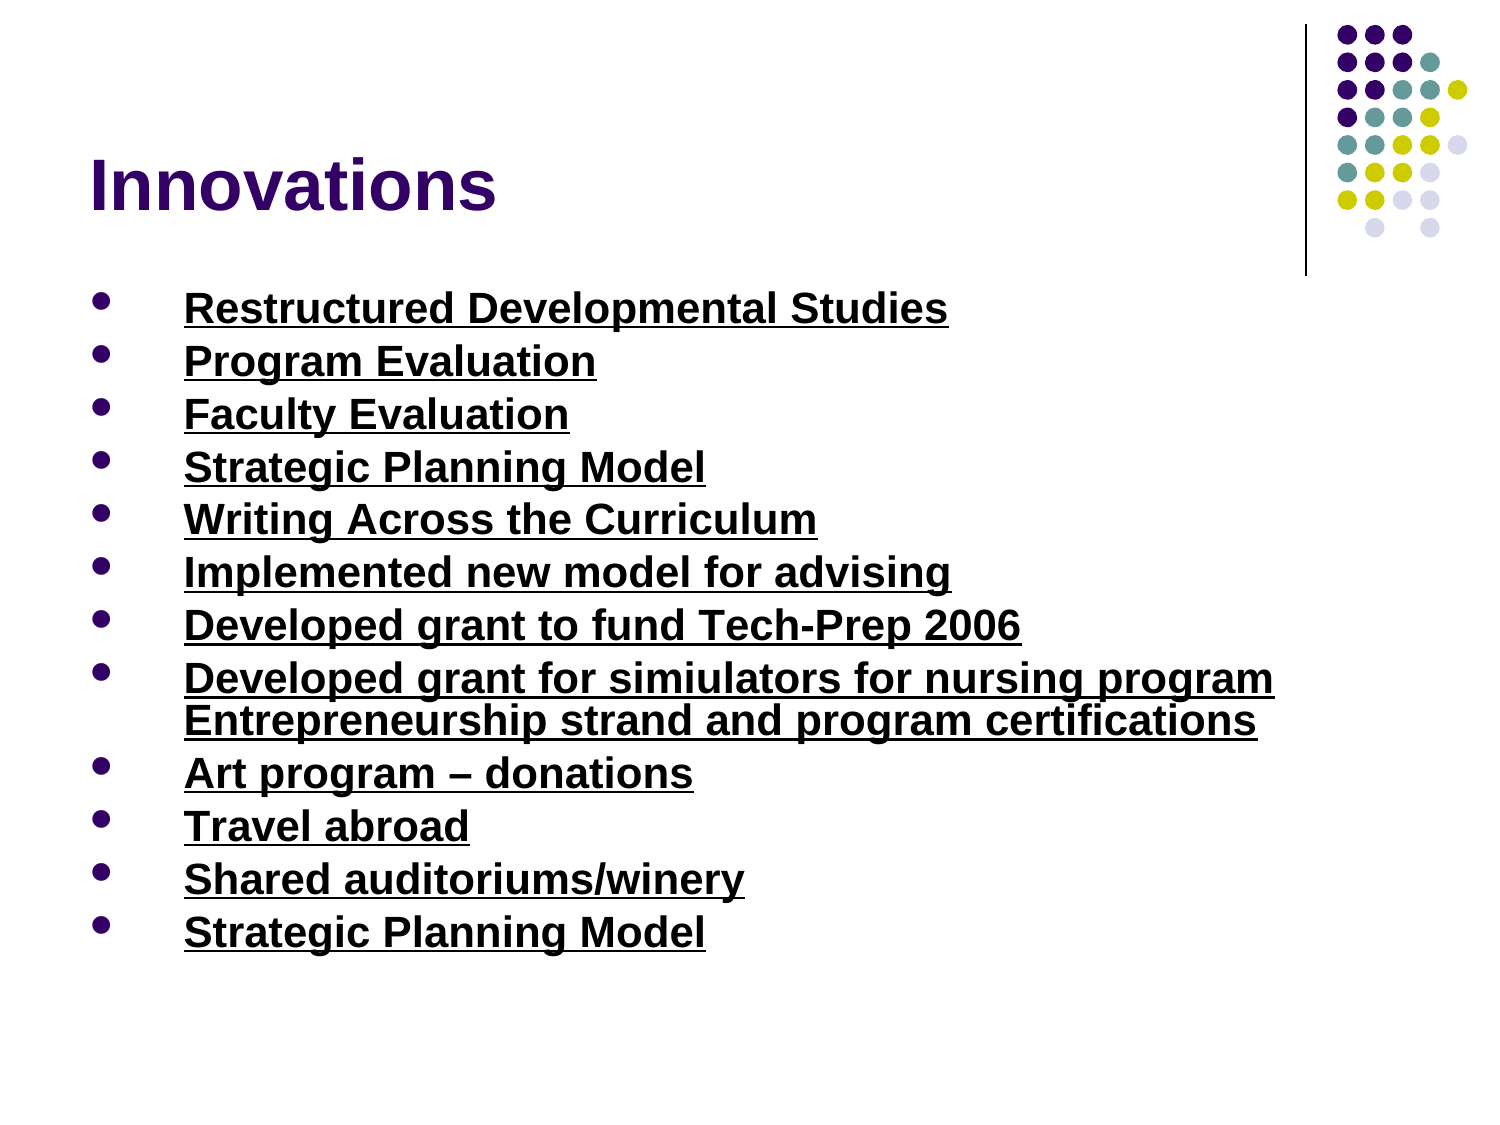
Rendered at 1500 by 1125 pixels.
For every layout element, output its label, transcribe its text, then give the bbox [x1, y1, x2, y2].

title Innovations [74, 20, 1313, 233]
list Restructured Developmental Studies Program Evaluation Faculty Evaluation Strategic Planning Model Writing Across the Curriculum Implemented new model for advising Developed grant to fund Tech-Prep 2006 Developed grant for simiulators for nursing program Entrepreneurship strand and program certifications Art program – donations Travel abroad Shared auditoriums/winery Strategic Planning Model [75, 282, 1426, 1006]
